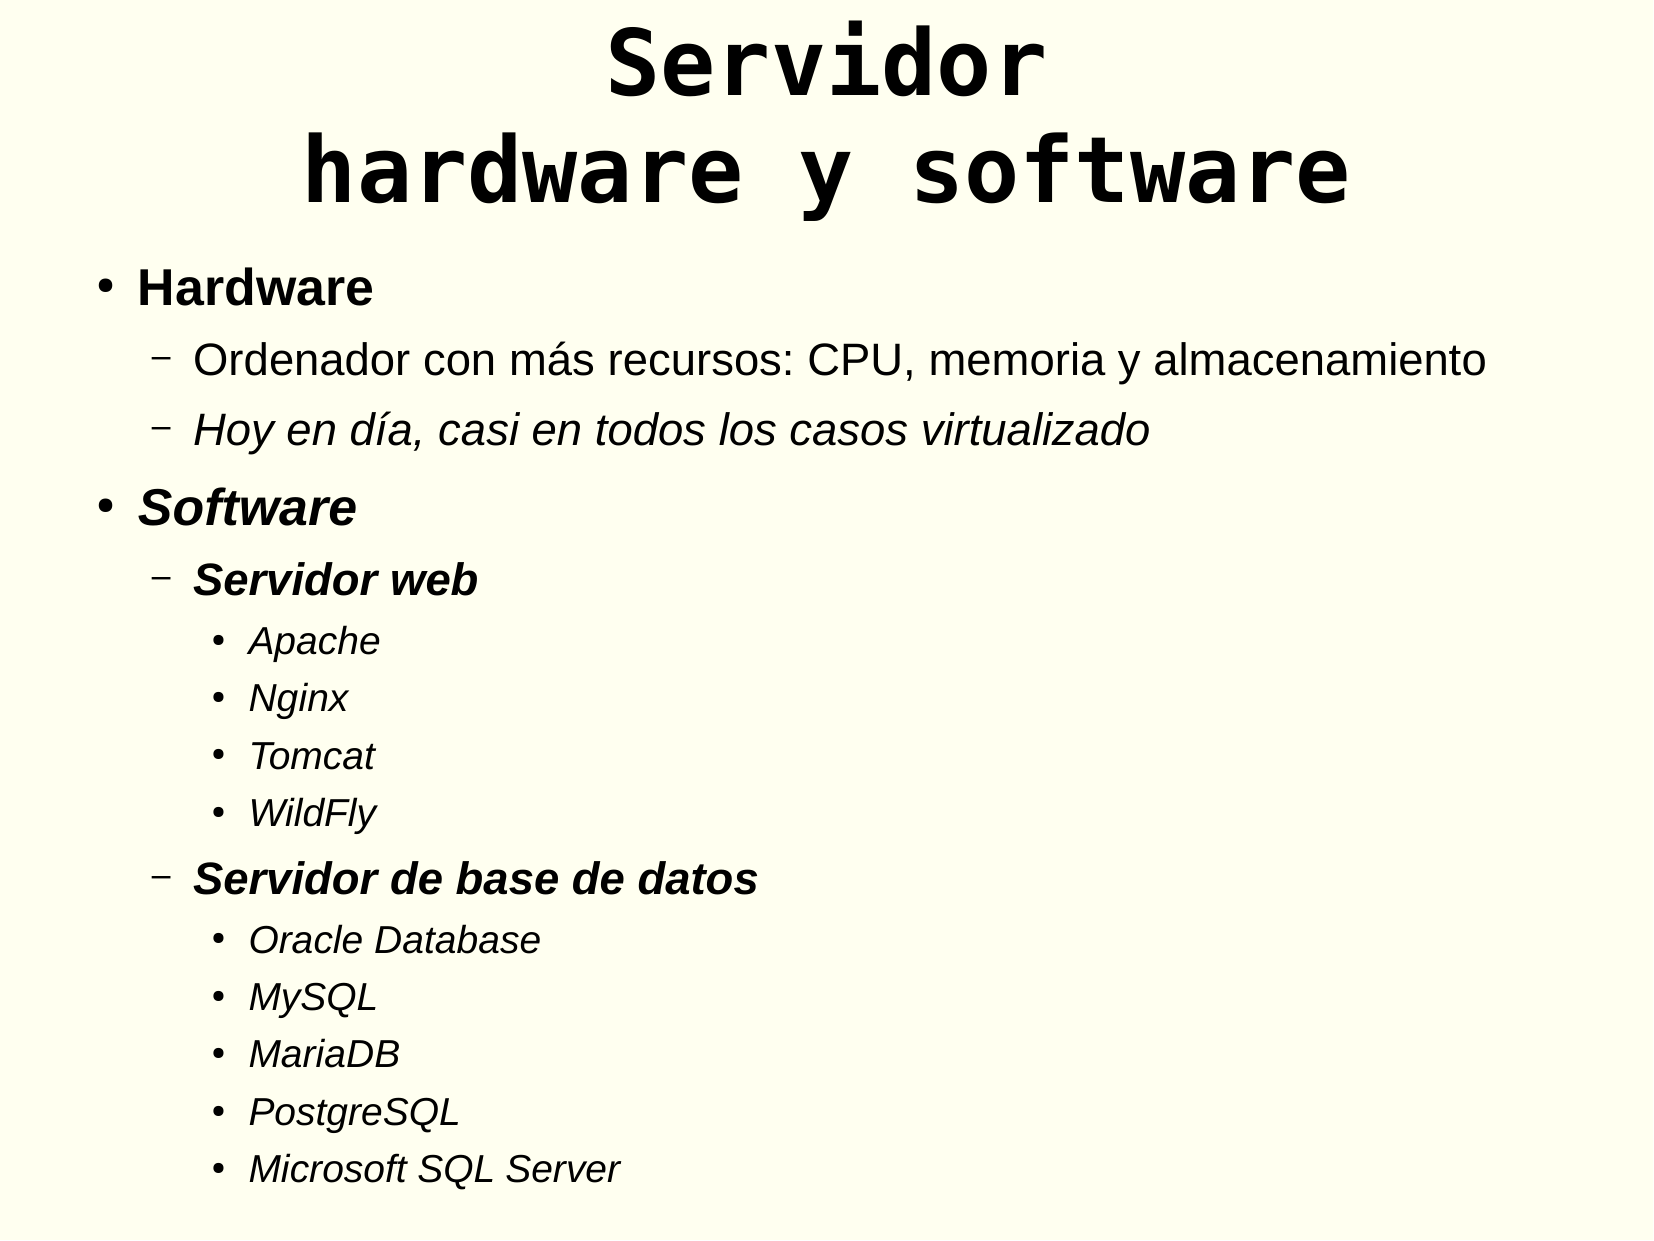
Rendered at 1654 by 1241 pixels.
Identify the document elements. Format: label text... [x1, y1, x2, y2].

list Hardware Ordenador con más recursos: CPU, memoria y almacenamiento Hoy en día, casi en todos los casos virtualizado Software Servidor web Apache Nginx Tomcat WildFly Servidor de base de datos Oracle Database MySQL MariaDB PostgreSQL Microsoft SQL Server [82, 258, 1571, 1193]
title Servidor hardware y software [82, 10, 1571, 225]
